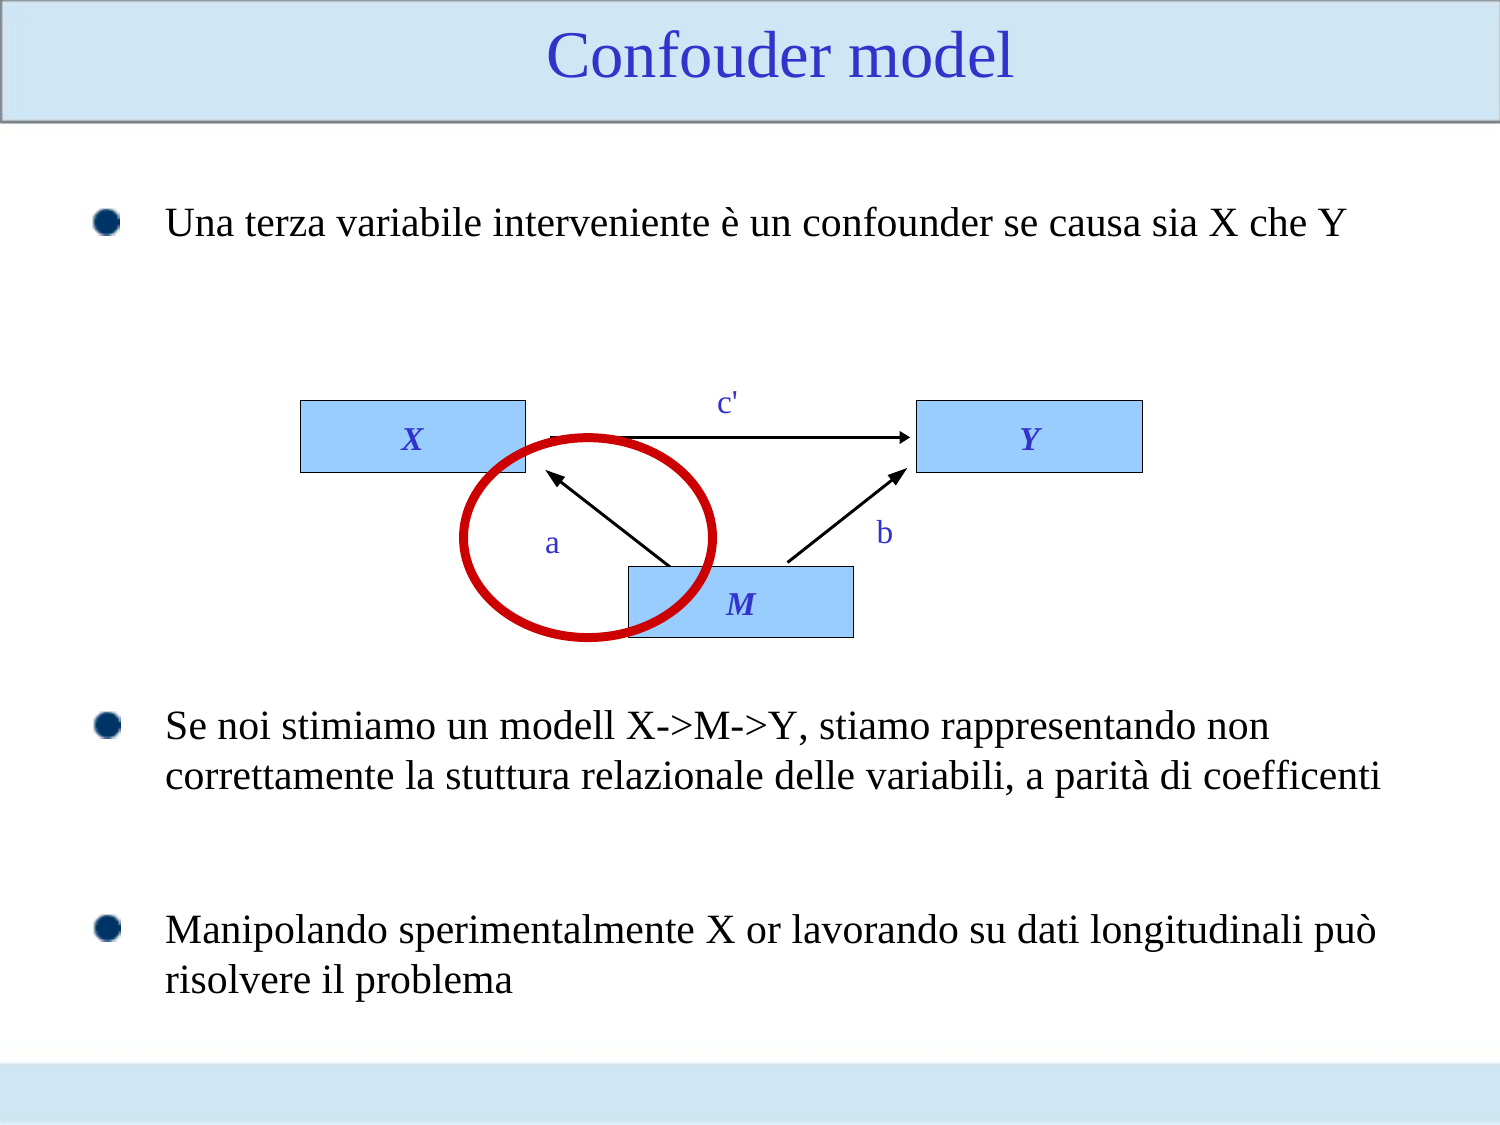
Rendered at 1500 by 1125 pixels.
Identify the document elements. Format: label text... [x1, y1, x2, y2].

text_box X [300, 400, 526, 473]
text_box a [469, 513, 650, 620]
text_box X [501, 457, 526, 473]
text_box M [628, 566, 702, 627]
text_box Y [916, 400, 1143, 473]
text_box M [628, 566, 854, 638]
text_box a [455, 513, 507, 620]
text_box c' [630, 373, 825, 480]
text_box Una terza variabile interveniente è un confounder se causa sia X che Y [74, 187, 1413, 253]
text_box c' [630, 449, 682, 480]
text_box Se noi stimiamo un modell X->M->Y, stiamo rappresentando non correttamente la stuttura relazionale delle variabili, a parità di coefficenti Manipolando sperimentalmente X or lavorando su dati longitudinali può risolvere il problema [75, 690, 1413, 1010]
picture [0, 0, 1500, 1125]
text_box b [788, 503, 982, 610]
title Confouder model [249, 3, 1313, 99]
